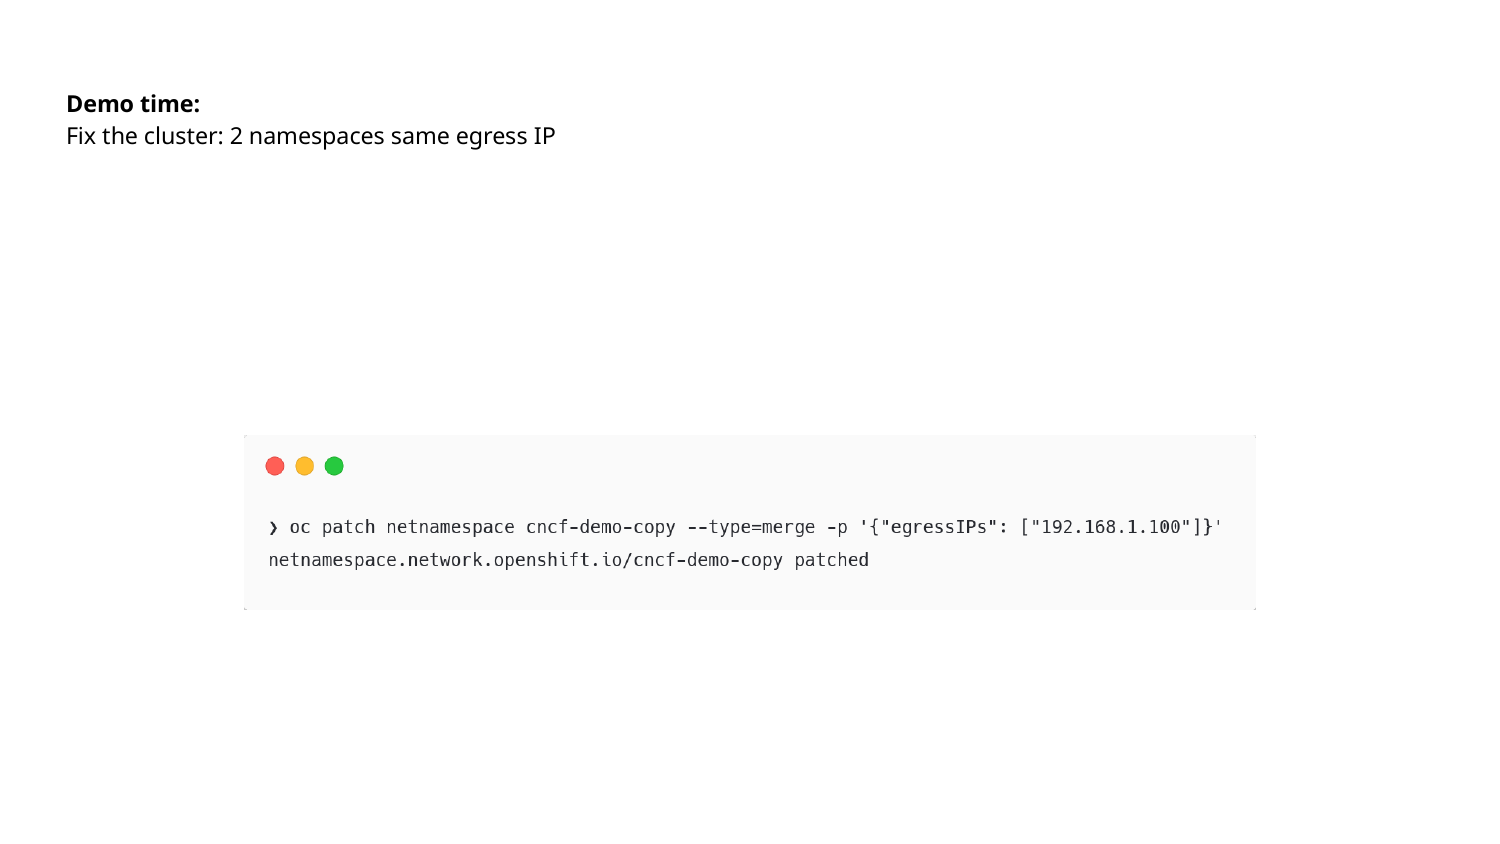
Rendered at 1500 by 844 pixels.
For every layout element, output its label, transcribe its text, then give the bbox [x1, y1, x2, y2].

picture [244, 435, 1256, 610]
title Demo time: Fix the cluster: 2 namespaces same egress IP [51, 72, 1449, 167]
